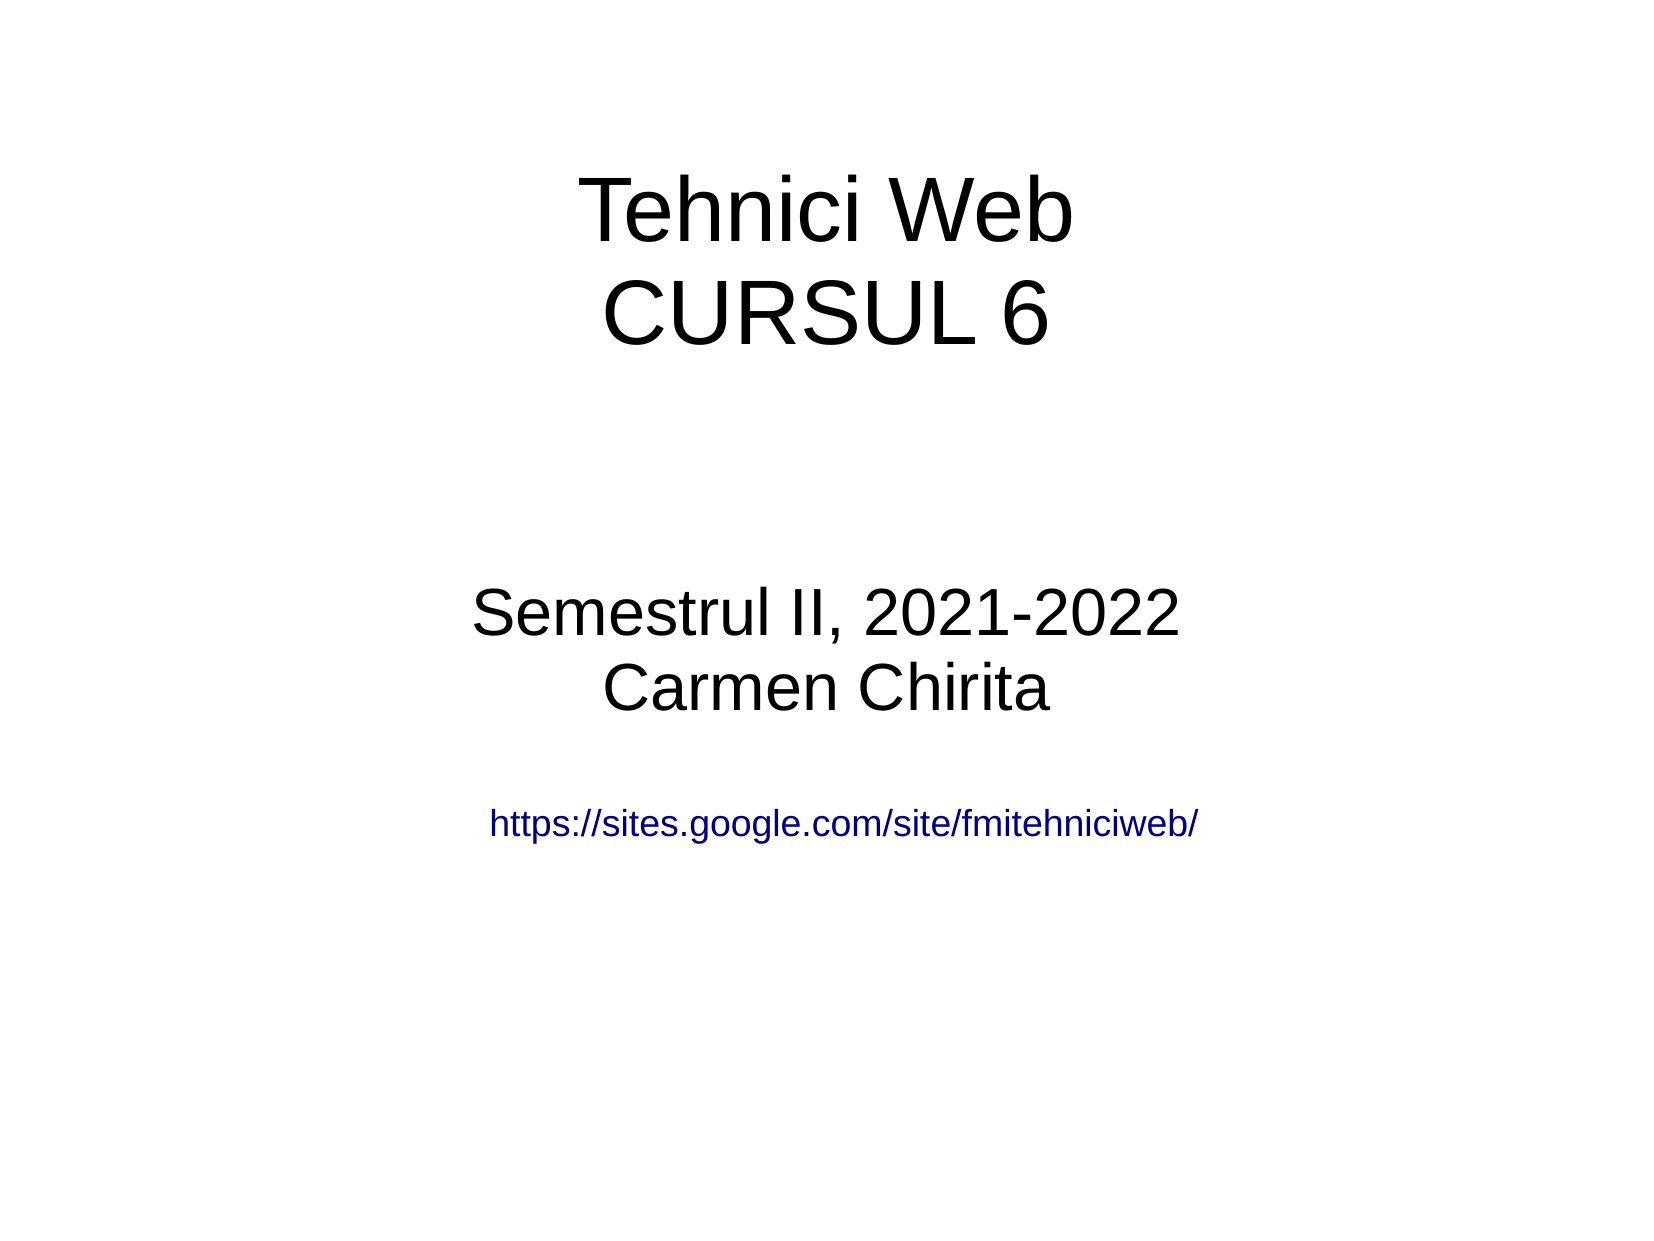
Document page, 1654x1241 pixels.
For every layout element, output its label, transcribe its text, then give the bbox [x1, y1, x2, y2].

title Tehnici Web CURSUL 6 [82, 158, 1571, 290]
text_box https://sites.google.com/site/fmitehniciweb/ [474, 794, 1353, 865]
subtitle Semestrul II, 2021-2022 Carmen Chirita [82, 290, 1571, 1010]
